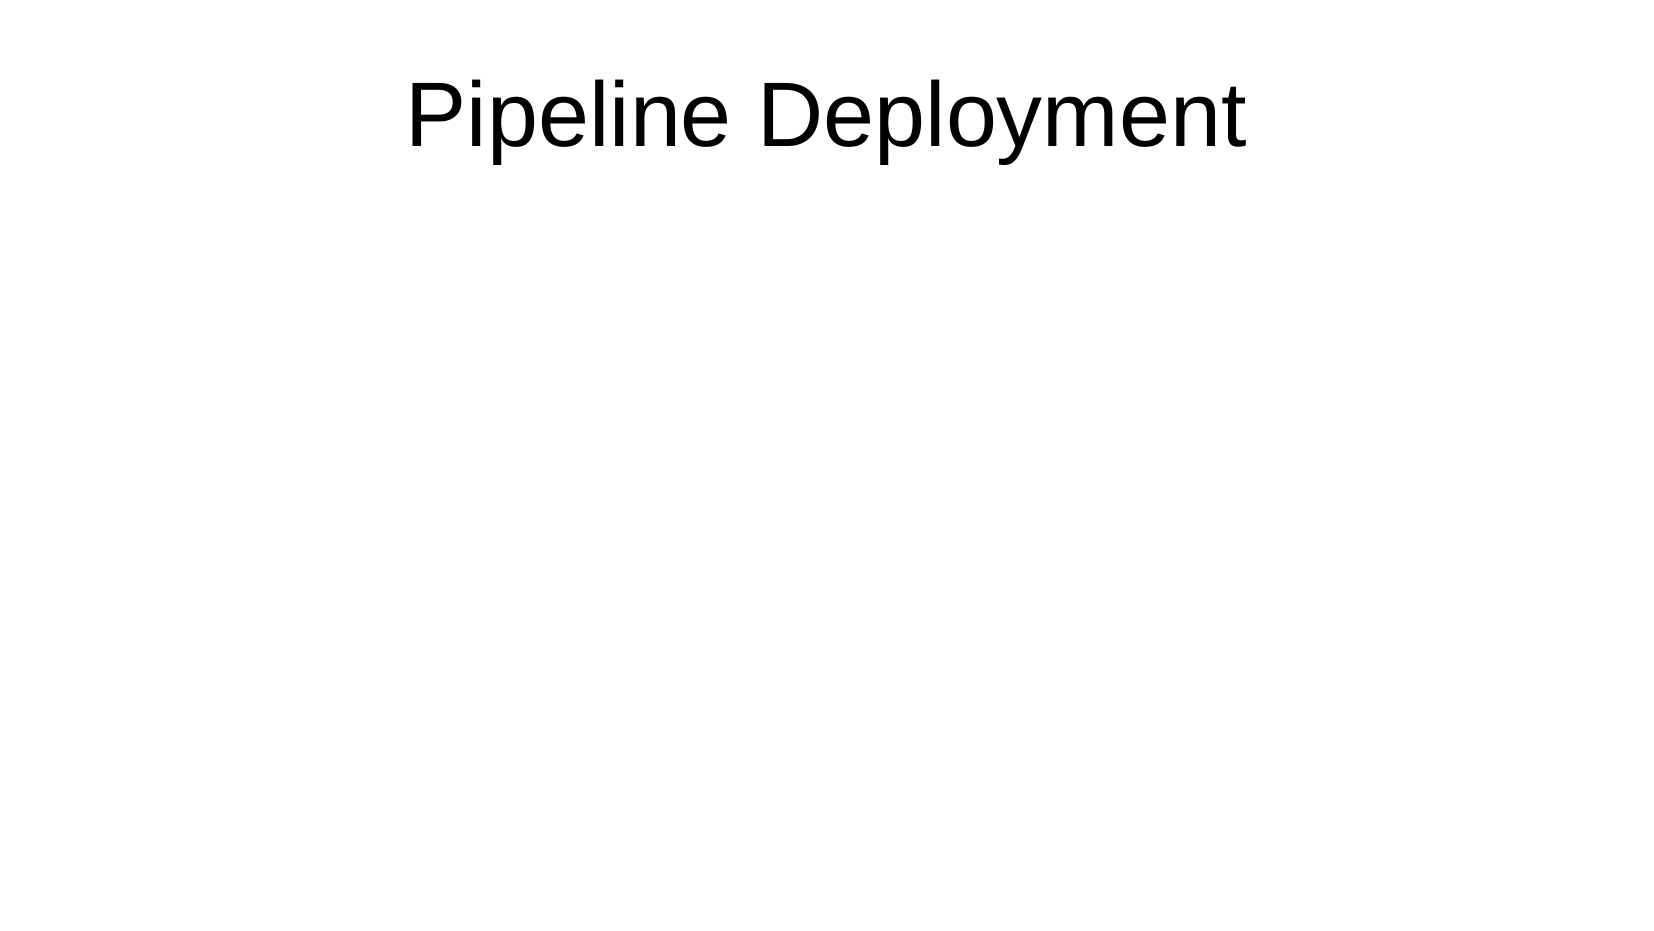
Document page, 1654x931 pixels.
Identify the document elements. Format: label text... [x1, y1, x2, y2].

title Pipeline Deployment [82, 37, 1571, 193]
